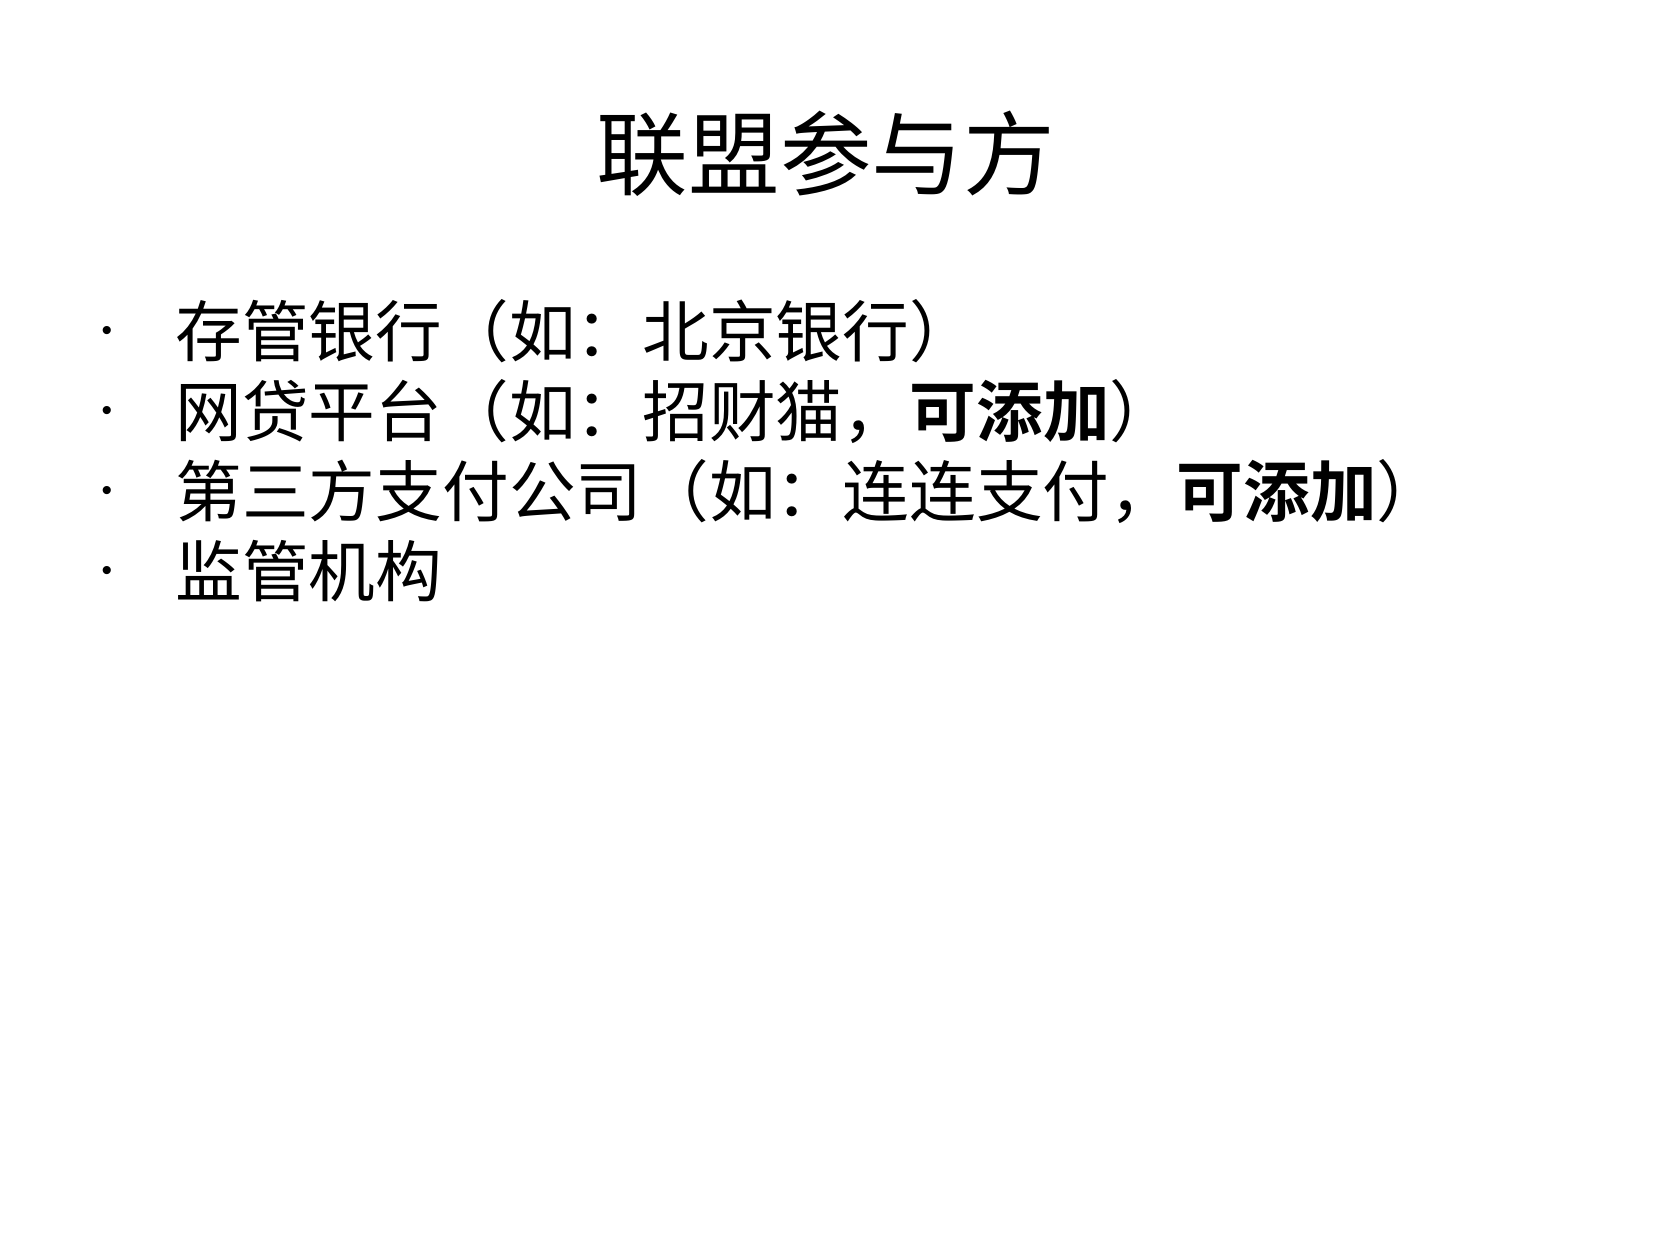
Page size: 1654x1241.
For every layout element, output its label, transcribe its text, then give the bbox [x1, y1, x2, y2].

text_box 存管银行（如：北京银行） 网贷平台（如：招财猫，可添加） 第三方支付公司（如：连连支付，可添加） 监管机构 [82, 290, 1570, 1009]
text_box 联盟参与方 [82, 49, 1570, 256]
